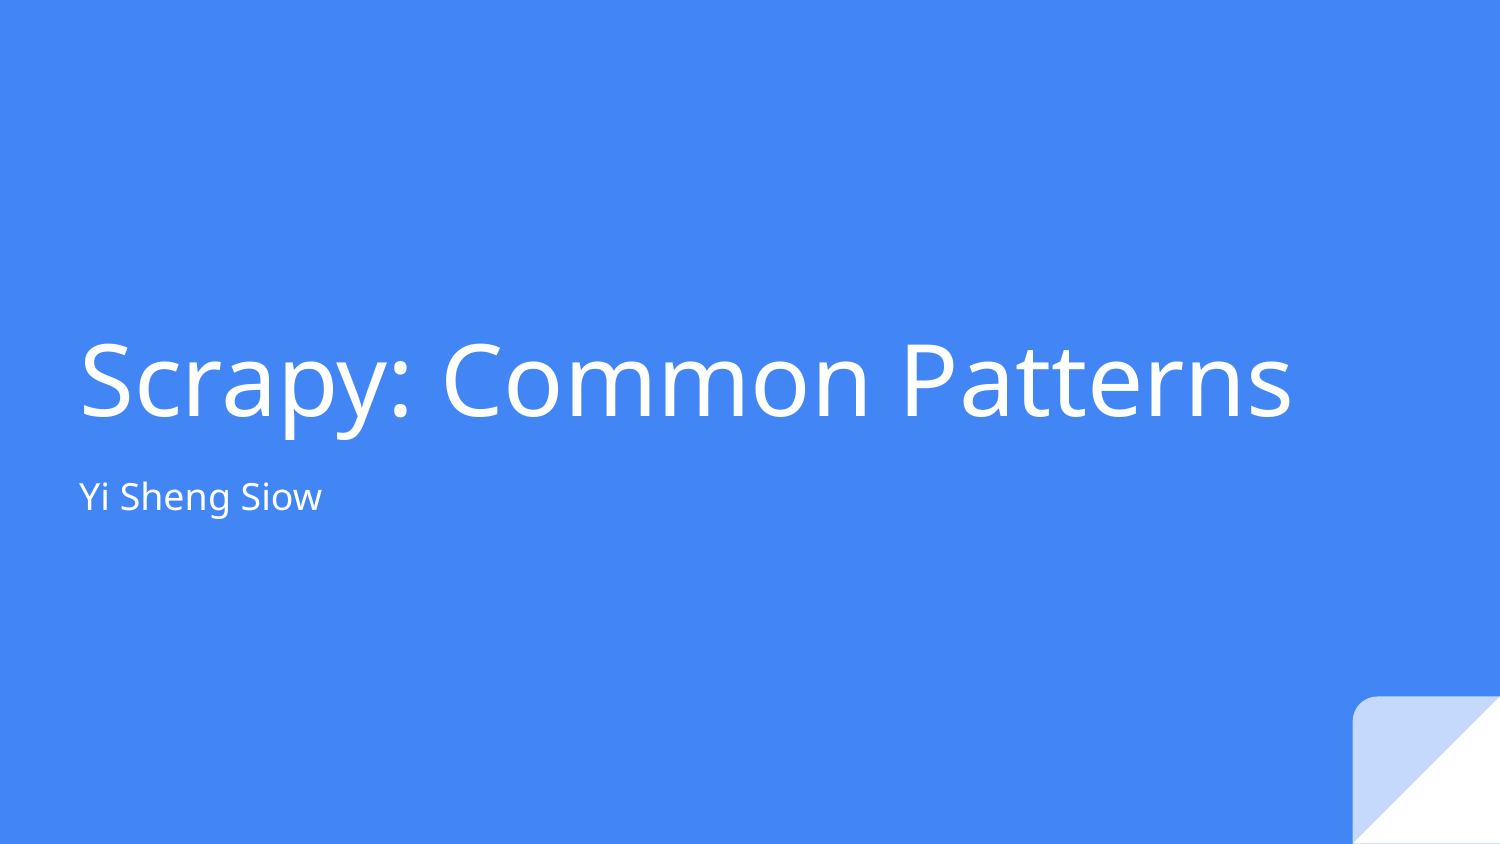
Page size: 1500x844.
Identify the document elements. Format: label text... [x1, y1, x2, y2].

title Scrapy: Common Patterns [64, 298, 1413, 452]
subtitle Yi Sheng Siow [64, 457, 1413, 529]
